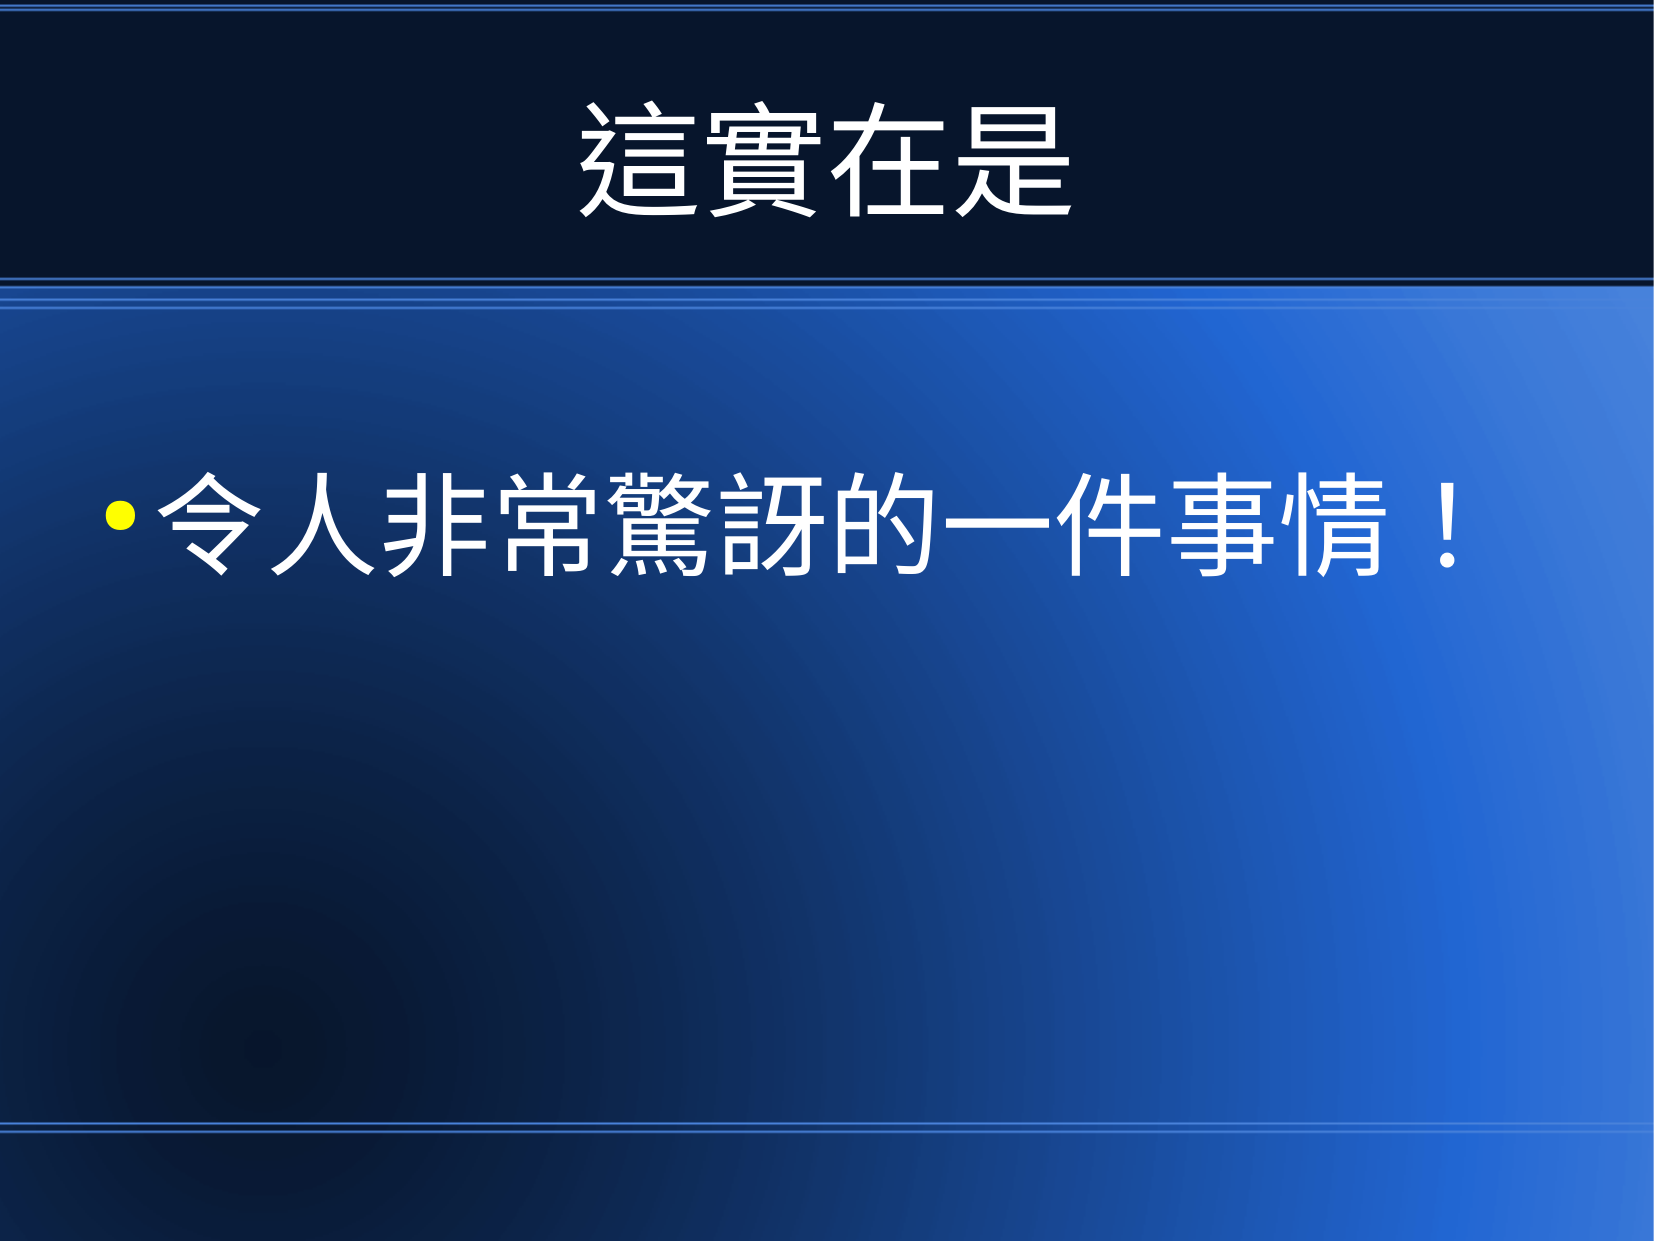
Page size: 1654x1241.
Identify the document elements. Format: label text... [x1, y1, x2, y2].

list 令人非常驚訝的一件事情！ [82, 355, 1571, 1241]
picture [0, 0, 1654, 1241]
title 這實在是 [82, 49, 1571, 257]
